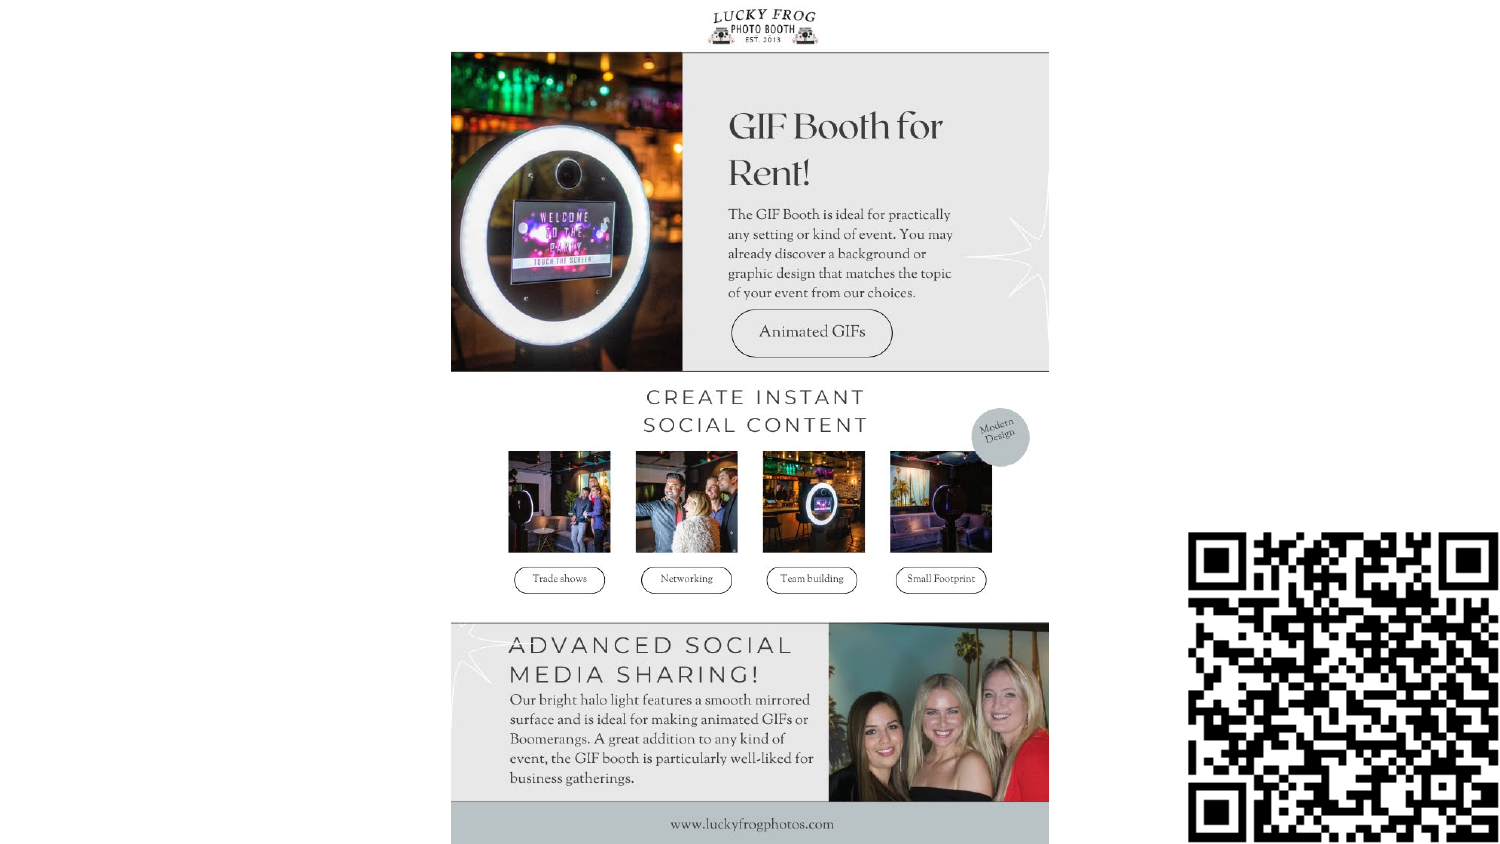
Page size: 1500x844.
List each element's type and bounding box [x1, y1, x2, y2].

picture [451, 0, 1049, 844]
picture [1187, 531, 1500, 844]
